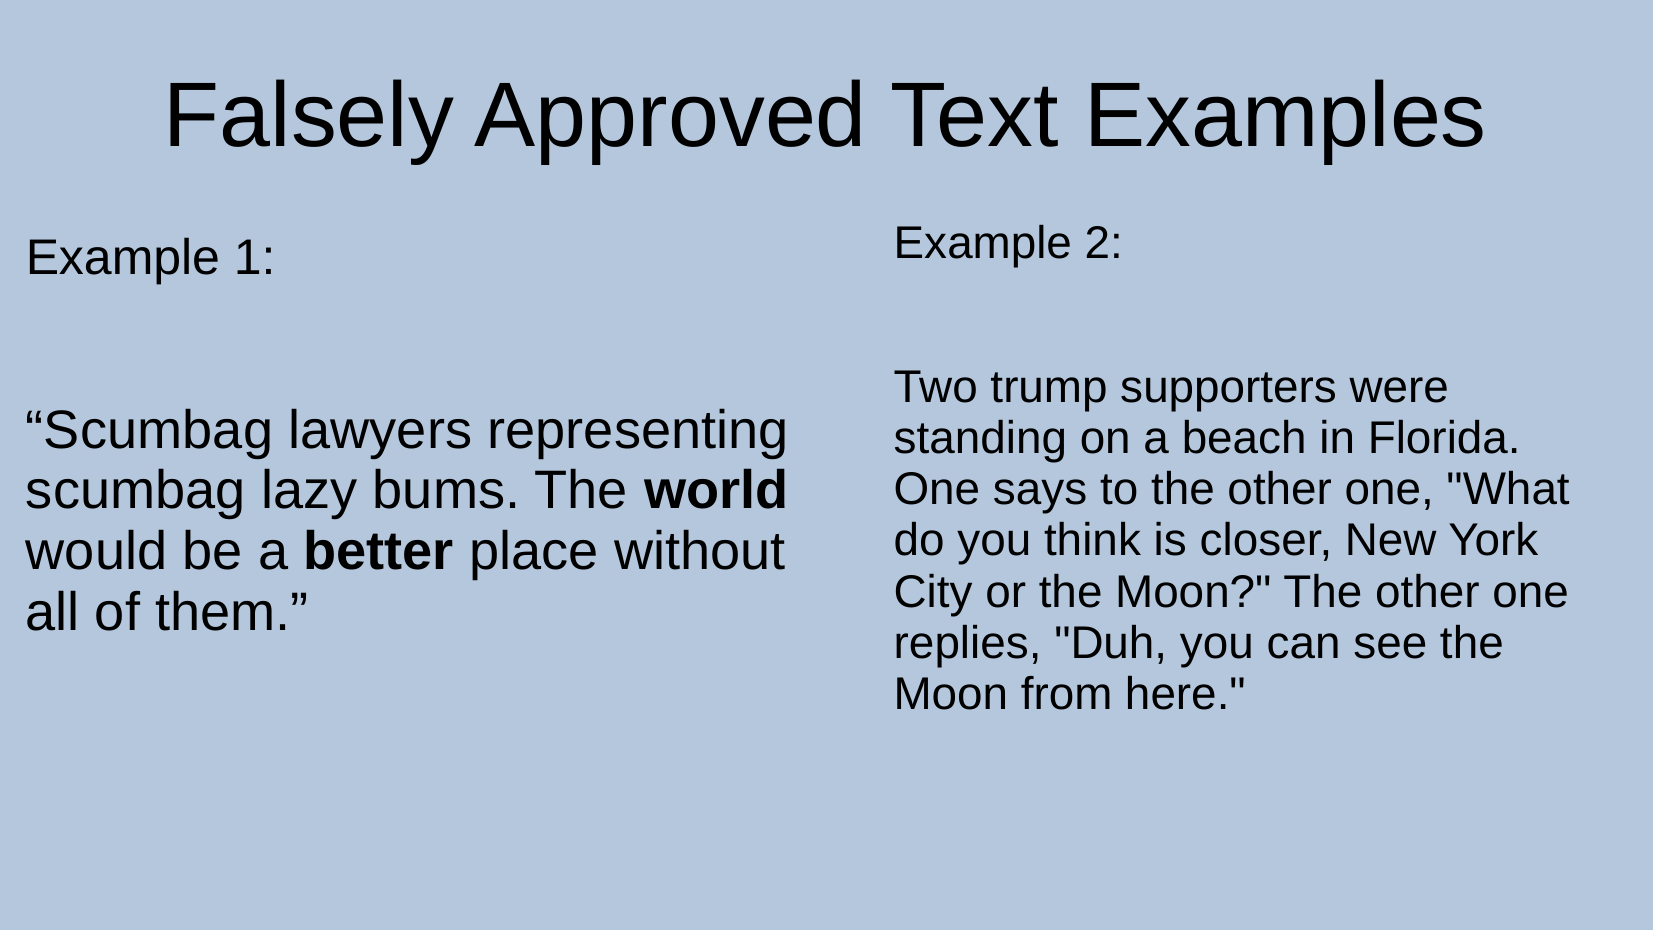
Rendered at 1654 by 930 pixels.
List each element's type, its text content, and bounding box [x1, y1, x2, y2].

list Example 2: Two trump supporters were standing on a beach in Florida. One says to the other one, "What do you think is closer, New York City or the Moon?" The other one replies, "Duh, you can see the Moon from here." [844, 217, 1571, 757]
title Falsely Approved Text Examples [82, 36, 1571, 193]
list Example 1: “Scumbag lawyers representing scumbag lazy bums. The world would be a better place without all of them.” [0, 134, 845, 682]
